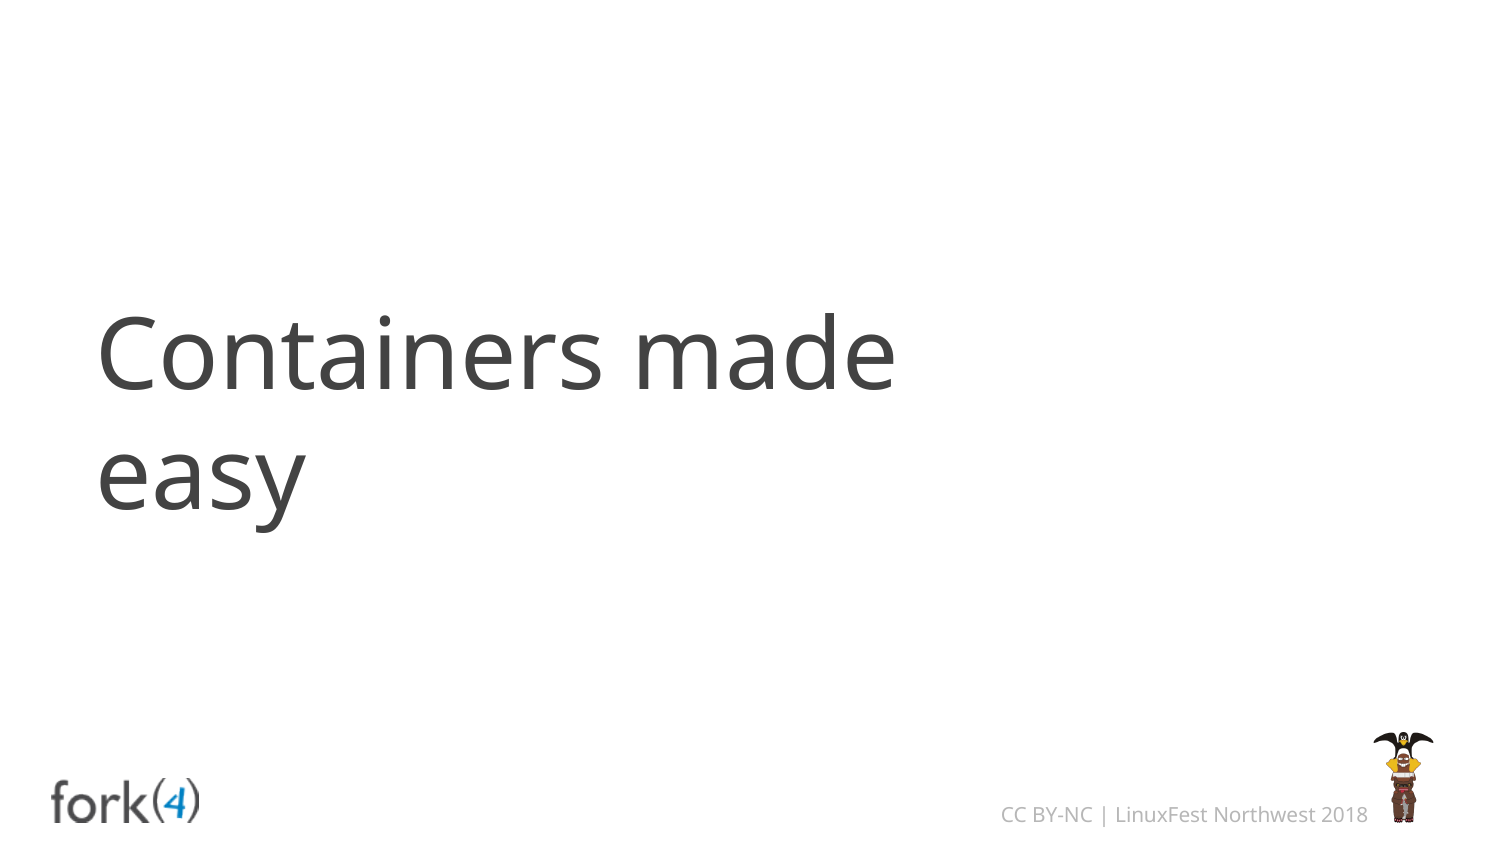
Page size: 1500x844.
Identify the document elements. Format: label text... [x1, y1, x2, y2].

picture [1358, 732, 1449, 823]
title Containers made easy [80, 73, 1125, 745]
picture [51, 778, 199, 823]
